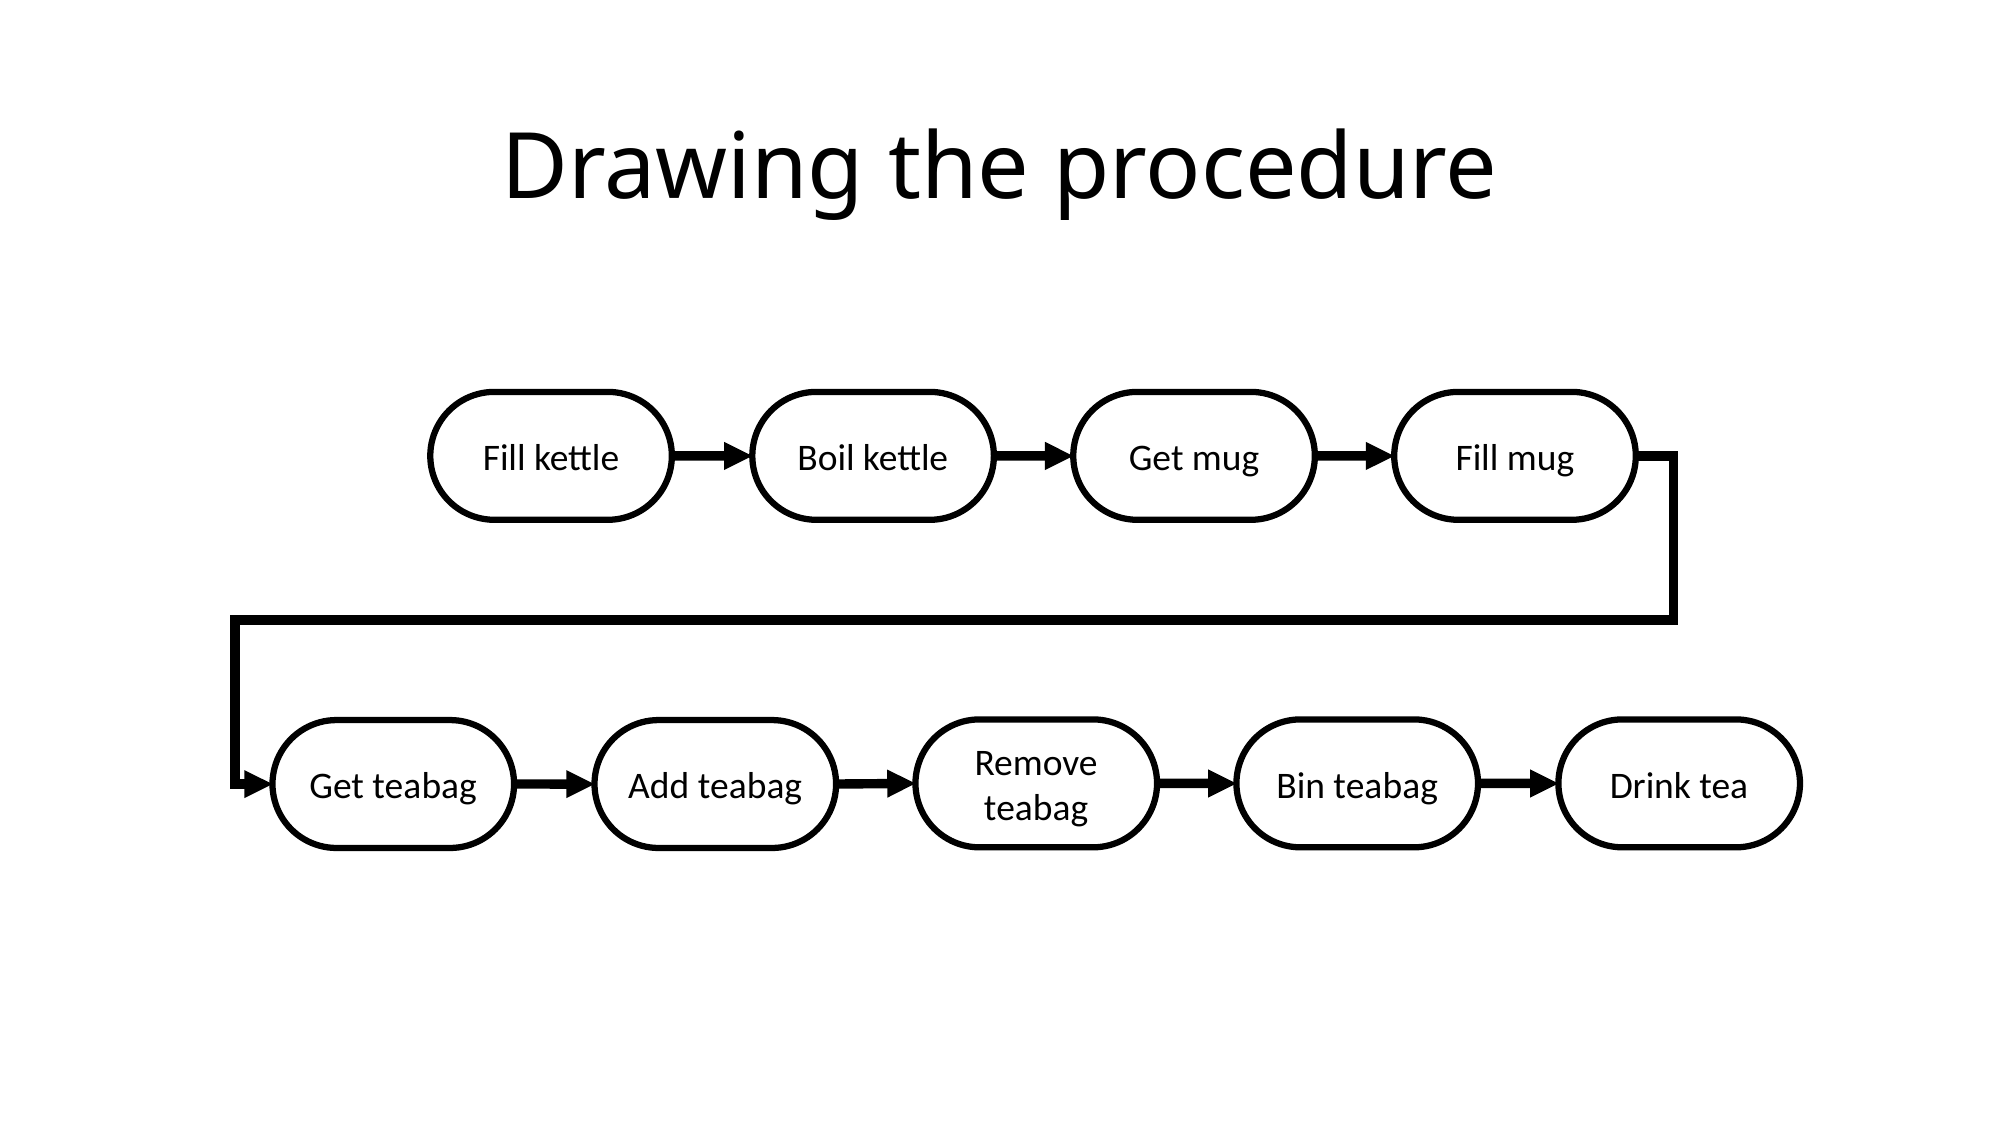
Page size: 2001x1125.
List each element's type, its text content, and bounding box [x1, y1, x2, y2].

text_box Fill kettle [430, 391, 672, 520]
text_box Get teabag [272, 720, 514, 848]
text_box Bin teabag [1236, 719, 1478, 848]
text_box Boil kettle [752, 391, 994, 520]
text_box Get mug [1073, 391, 1315, 520]
text_box Fill mug [1394, 391, 1636, 520]
text_box Remove teabag [915, 719, 1157, 848]
title Drawing the procedure [137, 59, 1863, 278]
text_box Drink tea [1558, 719, 1801, 848]
text_box Add teabag [594, 720, 836, 848]
